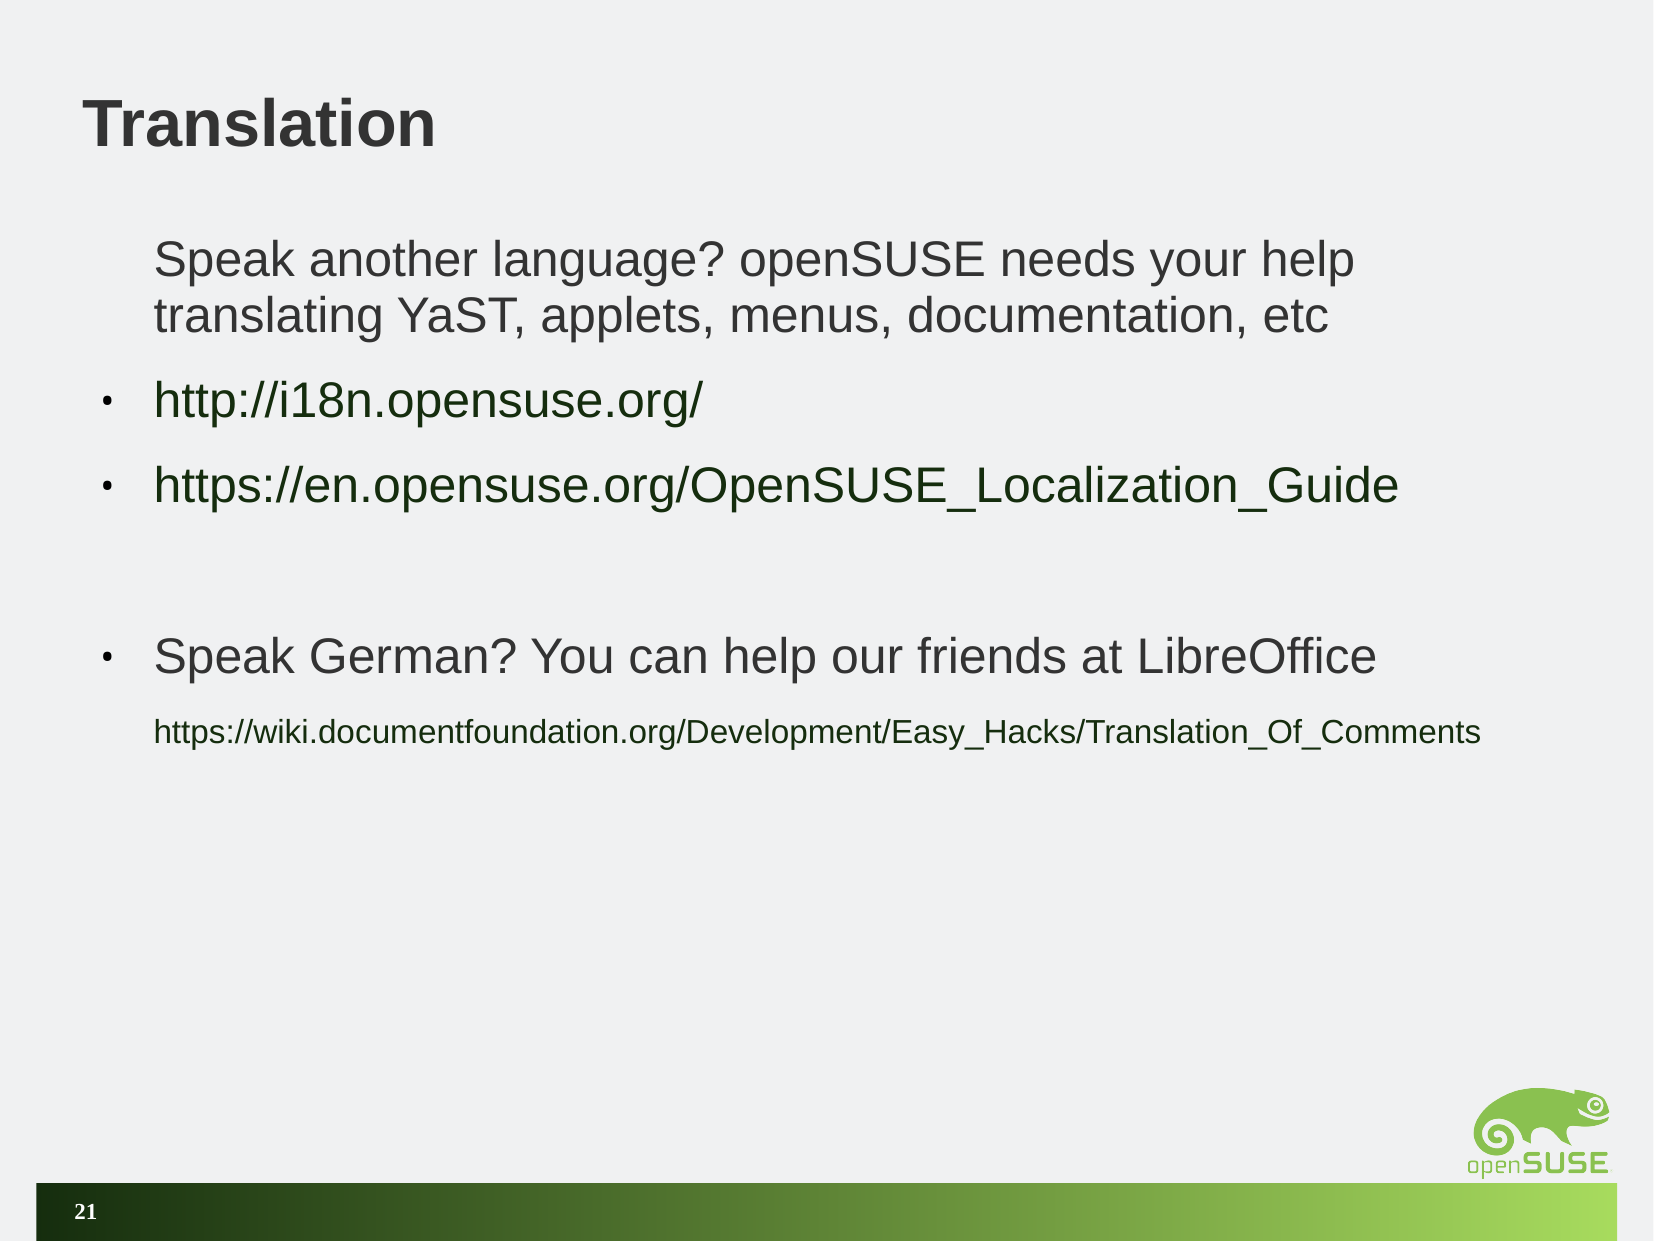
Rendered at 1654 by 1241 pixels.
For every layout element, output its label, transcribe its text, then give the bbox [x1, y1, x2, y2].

picture [0, 0, 1654, 1241]
list Speak another language? openSUSE needs your help translating YaST, applets, menus, documentation, etc http://i18n.opensuse.org/ https://en.opensuse.org/OpenSUSE_Localization_Guide Speak German? You can help our friends at LibreOffice https://wiki.documentfoundation.org/Development/Easy_Hacks/Translation_Of_Comments [82, 231, 1571, 951]
title Translation [82, 49, 1571, 198]
